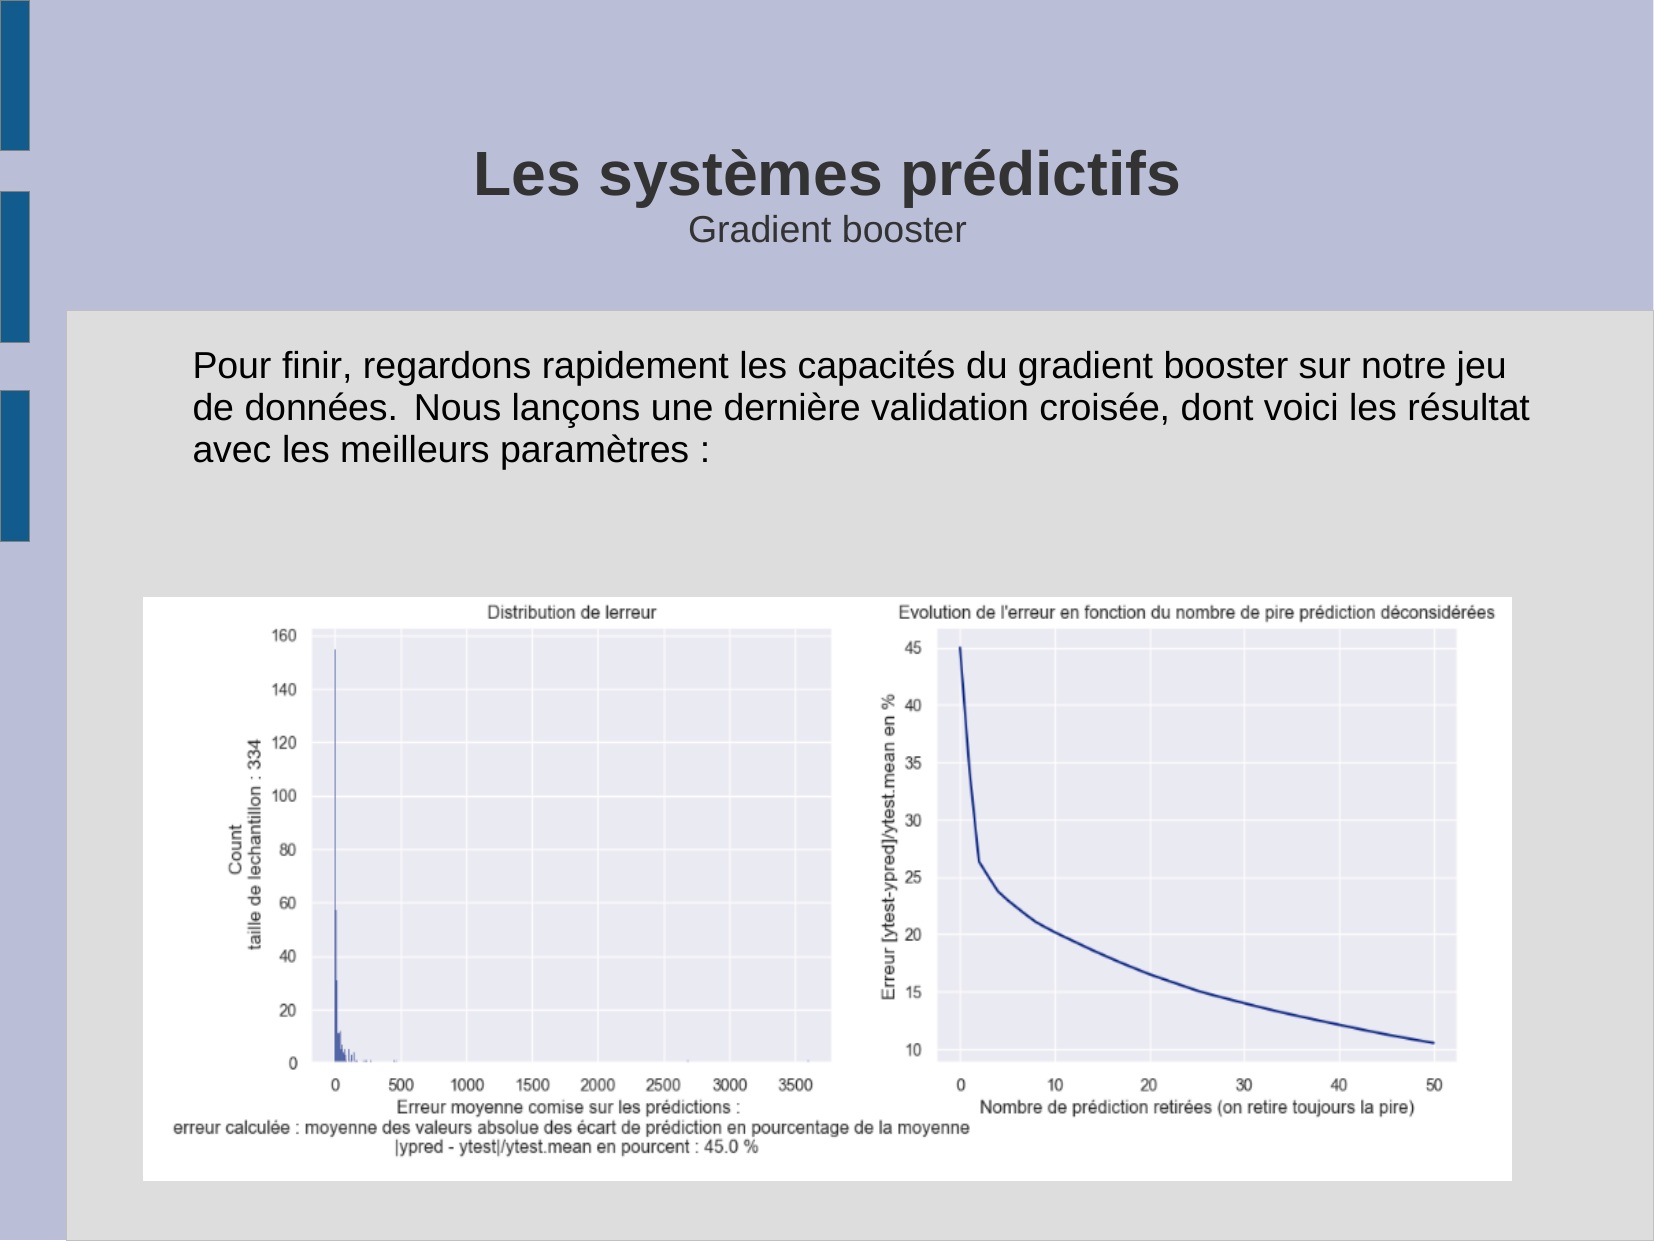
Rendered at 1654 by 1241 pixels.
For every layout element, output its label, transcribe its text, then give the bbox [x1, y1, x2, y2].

list Pour finir, regardons rapidement les capacités du gradient booster sur notre jeu de données. Nous lançons une dernière validation croisée, dont voici les résultat avec les meilleurs paramètres : [121, 344, 1536, 718]
picture [143, 597, 1512, 1182]
title Les systèmes prédictifs Gradient booster [121, 91, 1534, 299]
